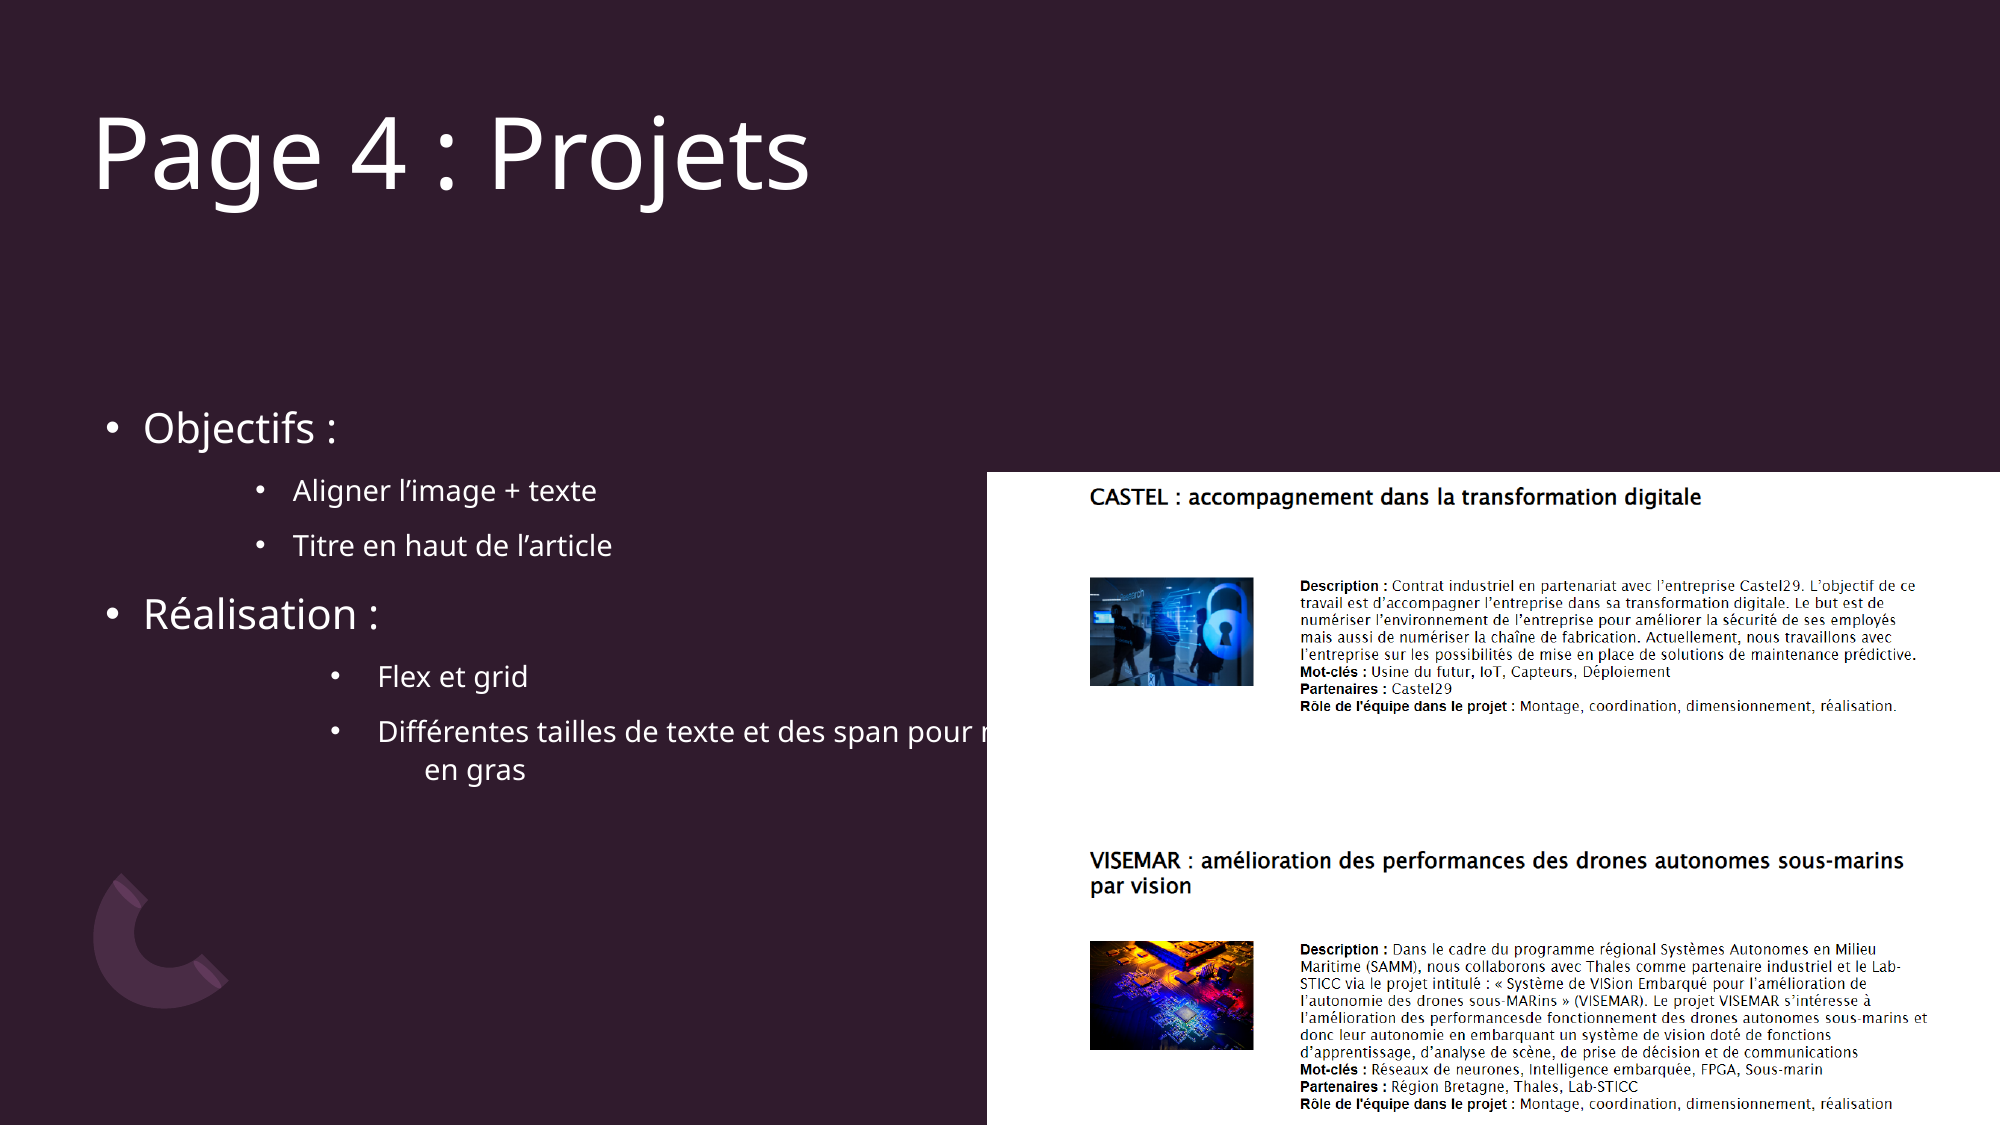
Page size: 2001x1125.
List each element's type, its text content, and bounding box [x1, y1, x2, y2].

title Page 4 : Projets [90, 90, 1910, 309]
text_box Objectifs : Aligner l’image + texte Titre en haut de l’article Réalisation : Flex et grid Différentes tailles de texte et des span pour mettre en gras [90, 389, 1091, 817]
picture [987, 472, 2000, 1125]
